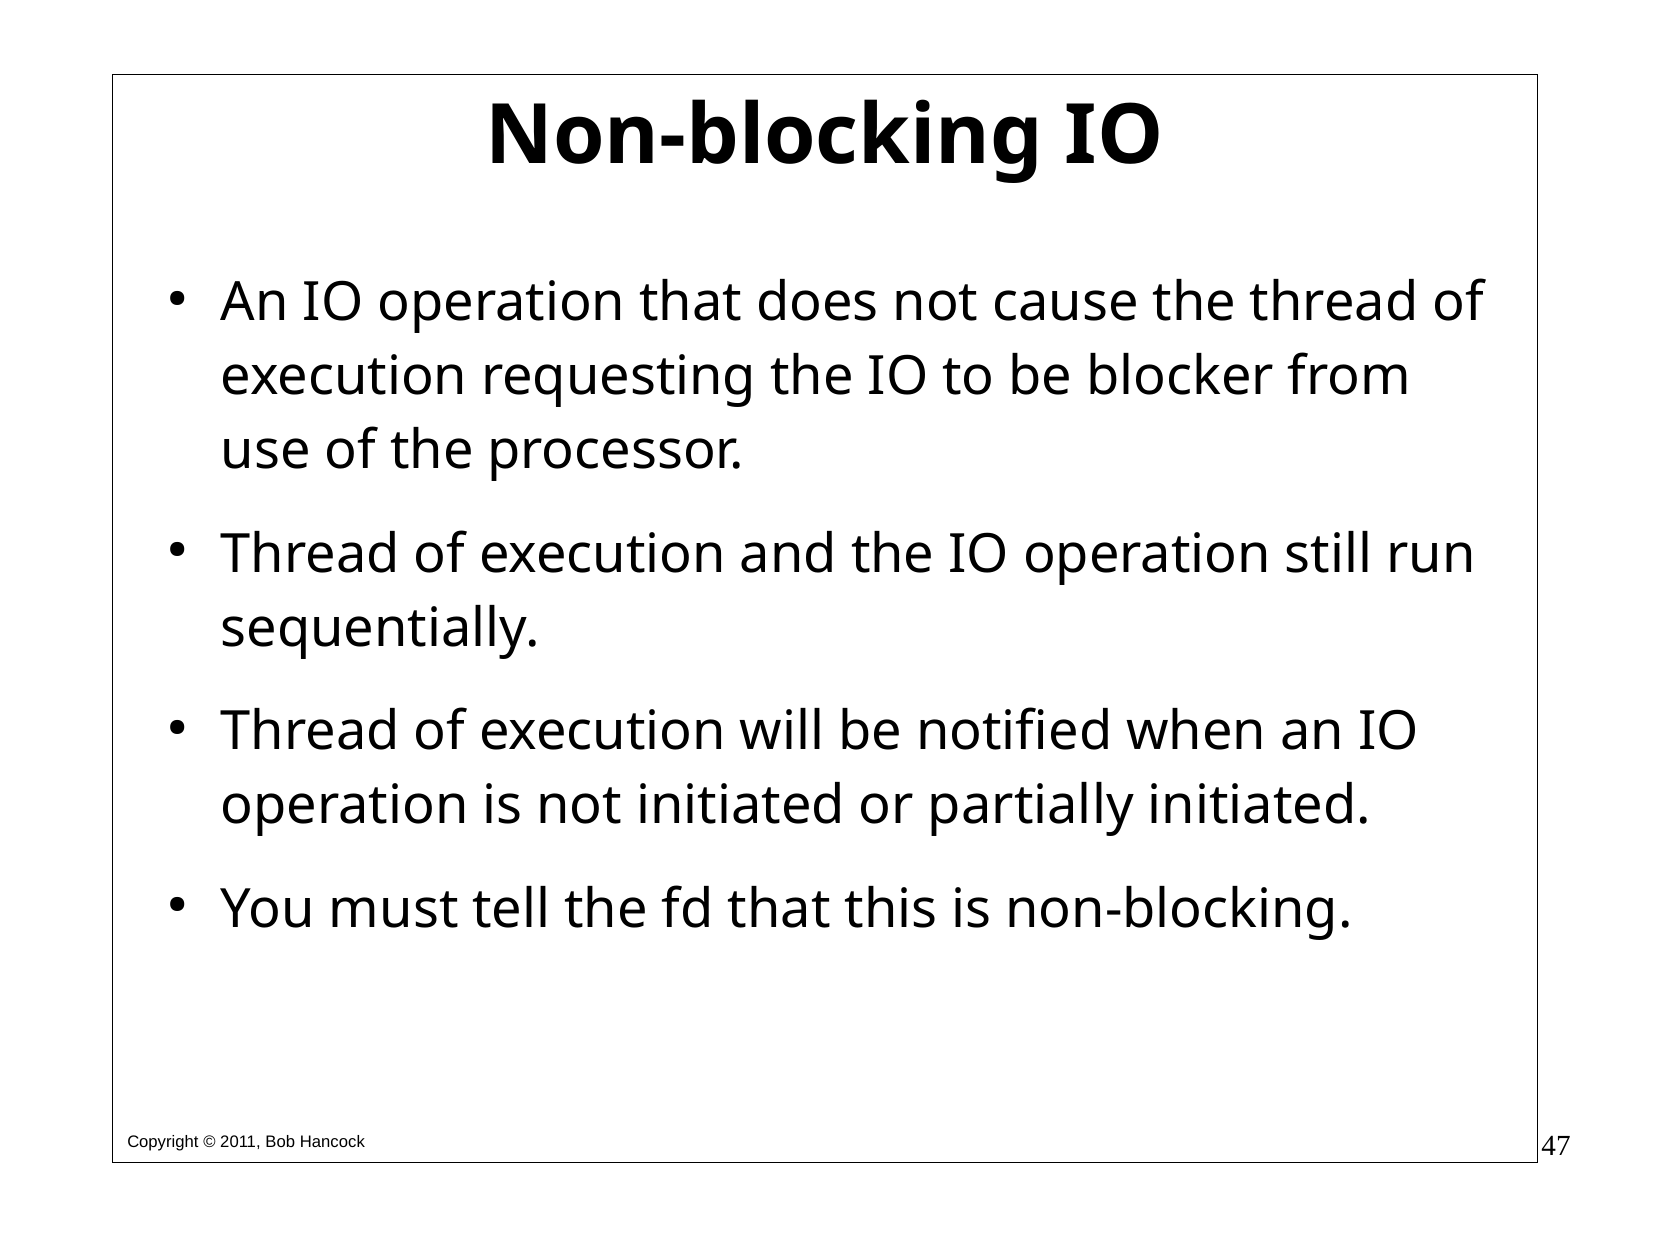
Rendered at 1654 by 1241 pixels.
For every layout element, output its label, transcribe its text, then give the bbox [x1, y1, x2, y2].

title Non-blocking IO [112, 75, 1538, 188]
list An IO operation that does not cause the thread of execution requesting the IO to be blocker from use of the processor. Thread of execution and the IO operation still run sequentially. Thread of execution will be notified when an IO operation is not initiated or partially initiated. You must tell the fd that this is non-blocking. [150, 262, 1501, 1126]
text_box Copyright © 2011, Bob Hancock [112, 1125, 381, 1159]
